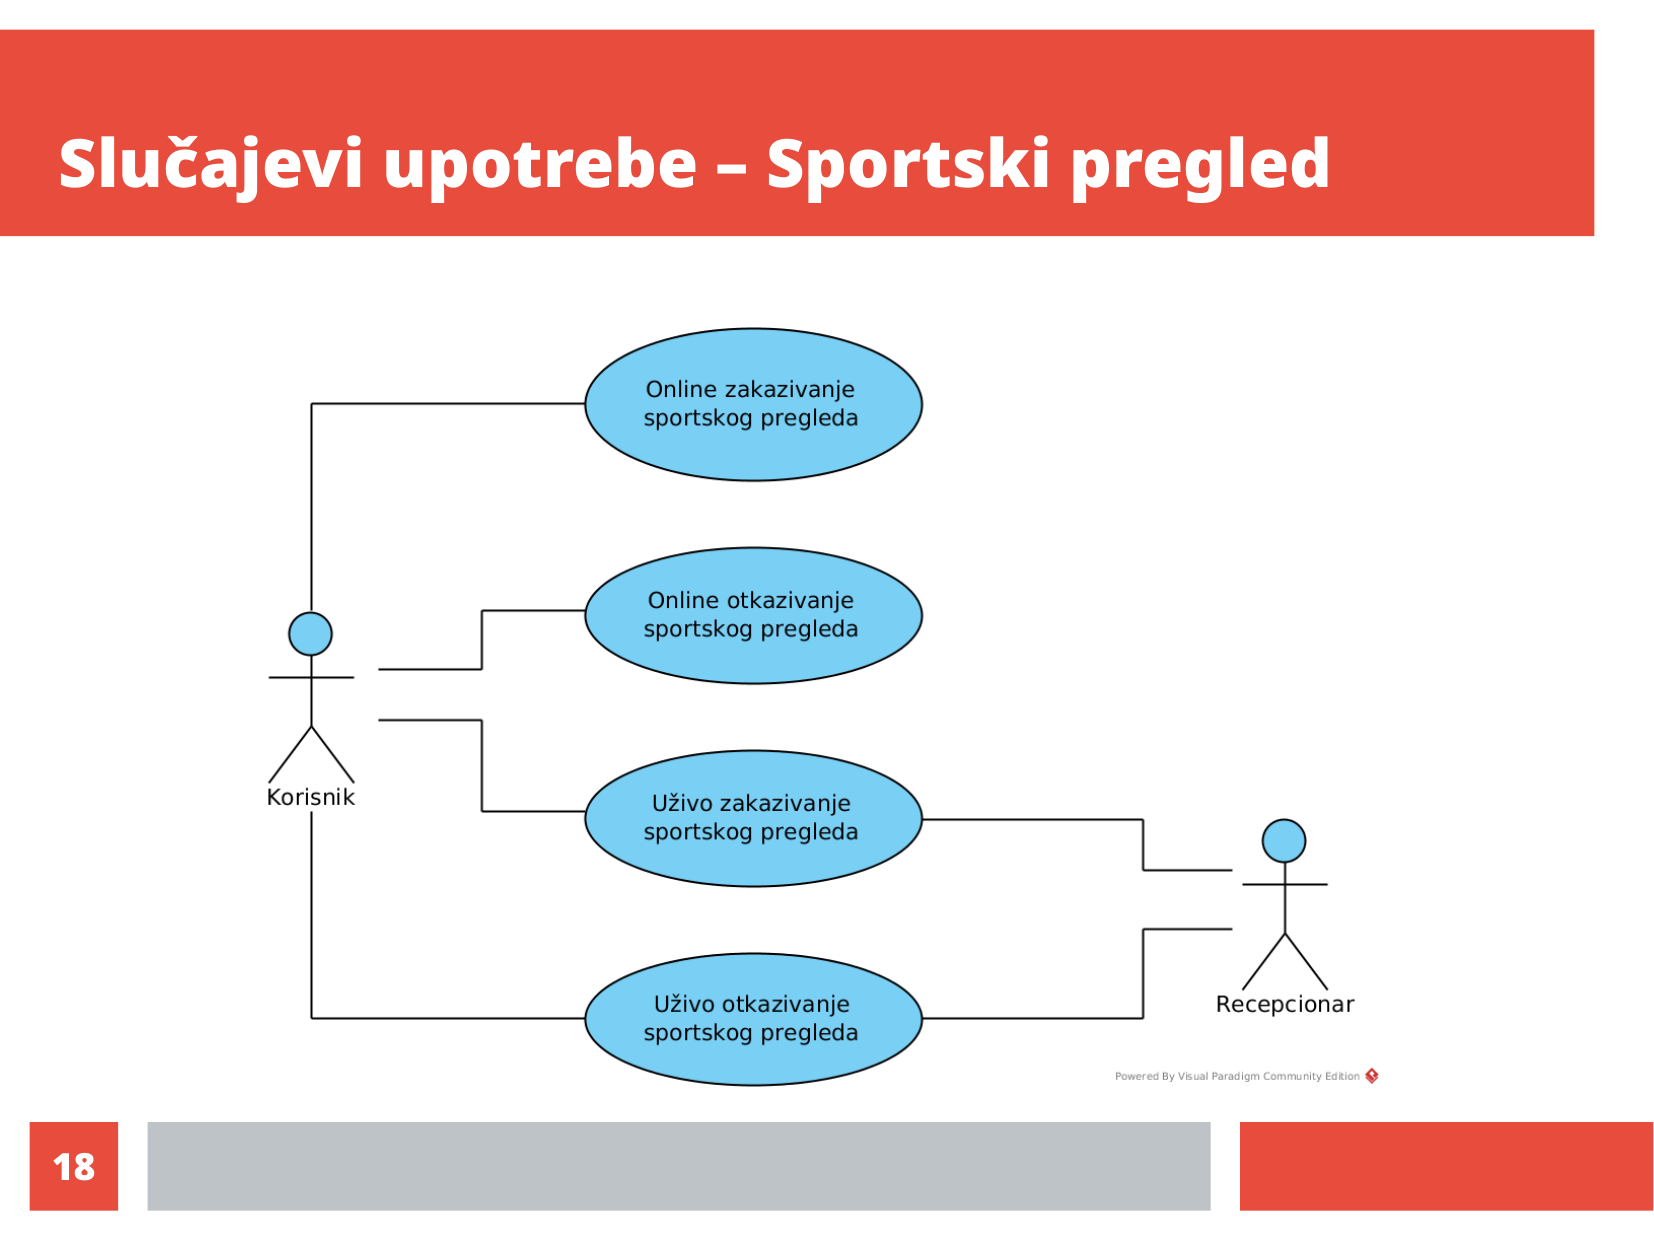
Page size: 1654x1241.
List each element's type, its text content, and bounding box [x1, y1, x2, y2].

picture [240, 324, 1384, 1093]
title Slučajevi upotrebe – Sportski pregled [59, 59, 1595, 207]
